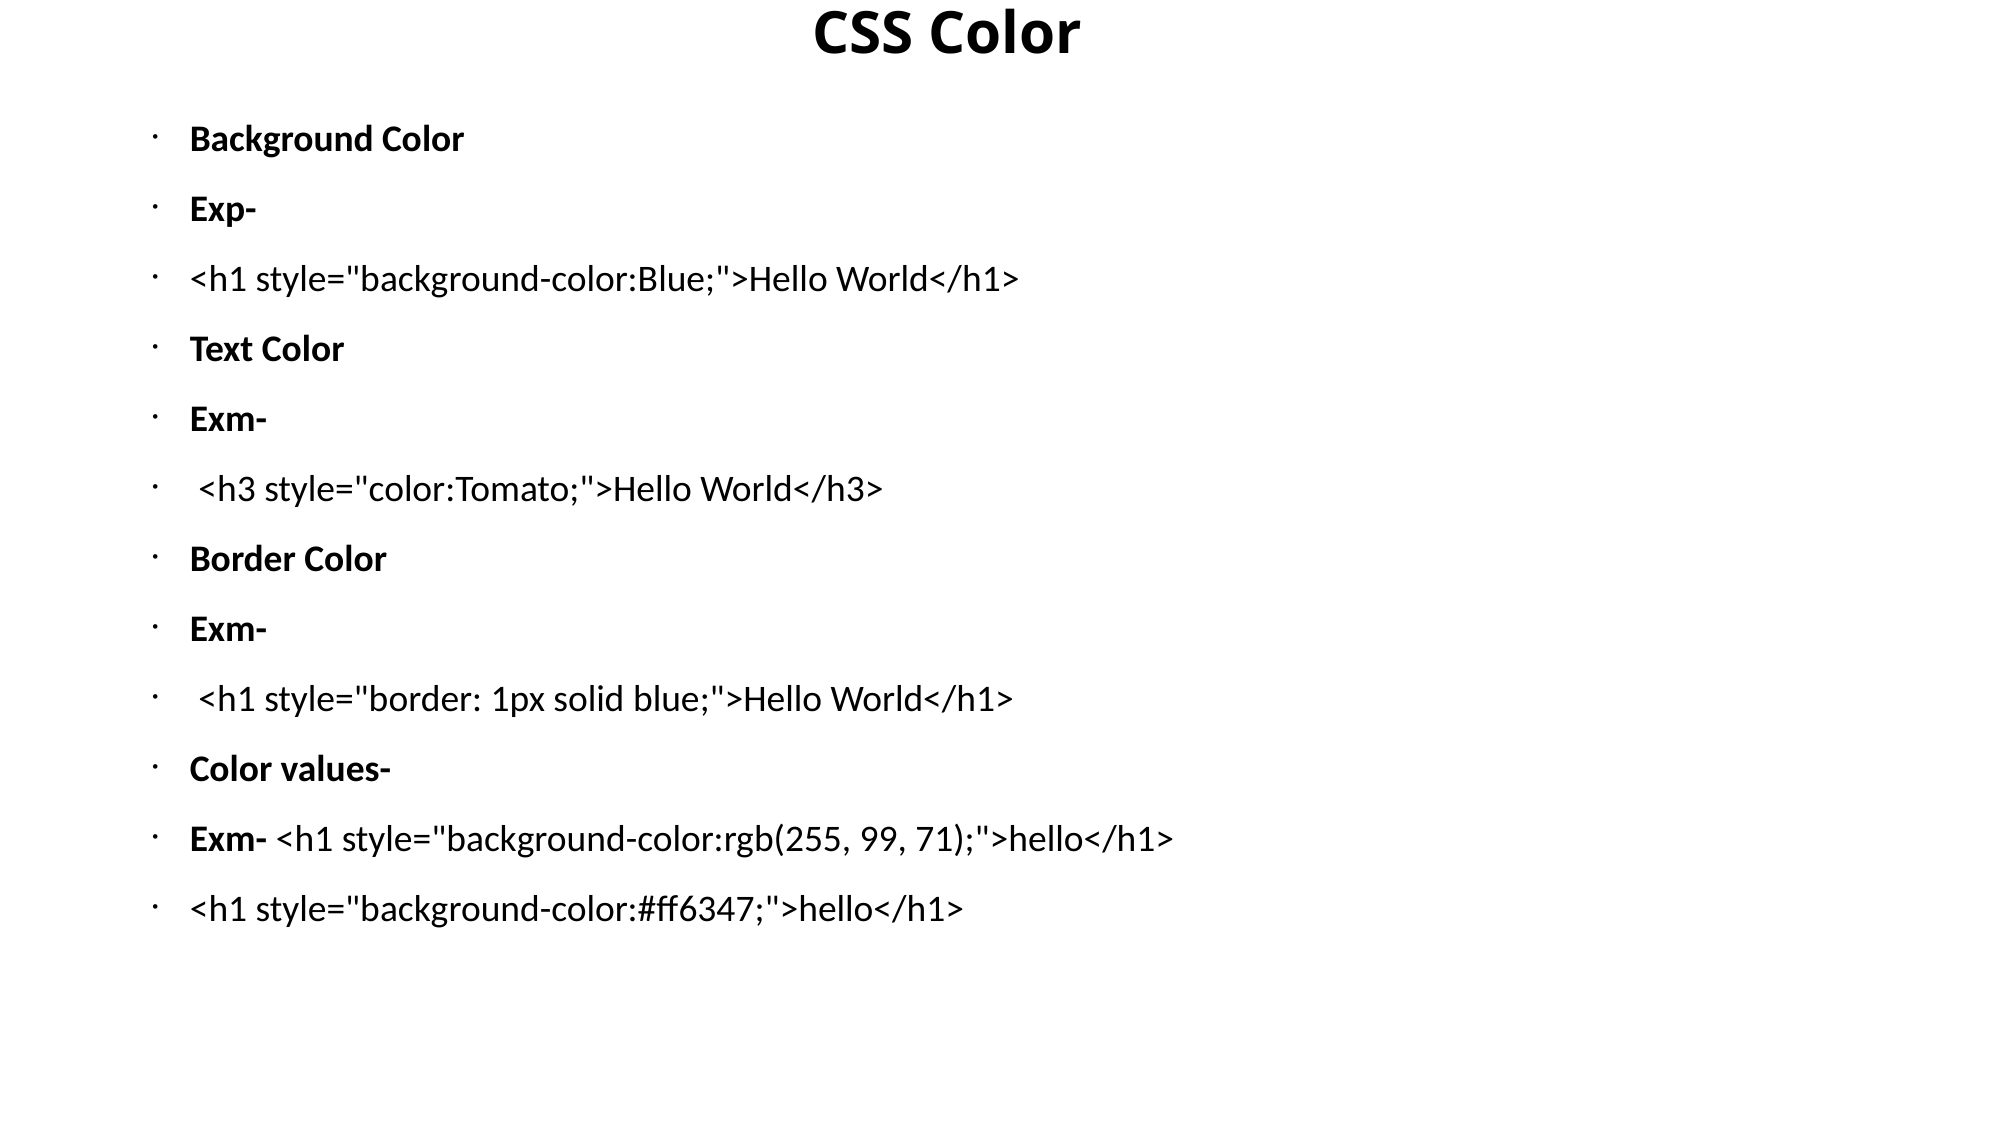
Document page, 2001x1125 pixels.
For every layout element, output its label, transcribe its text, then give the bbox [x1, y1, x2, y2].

list Background Color Exp- <h1 style="background-color:Blue;">Hello World</h1> Text Color Exm- <h3 style="color:Tomato;">Hello World</h3> Border Color Exm- <h1 style="border: 1px solid blue;">Hello World</h1> Color values- Exm- <h1 style="background-color:rgb(255, 99, 71);">hello</h1> <h1 style="background-color:#ff6347;">hello</h1> [137, 111, 1863, 1014]
title CSS Color [294, 0, 2000, 95]
